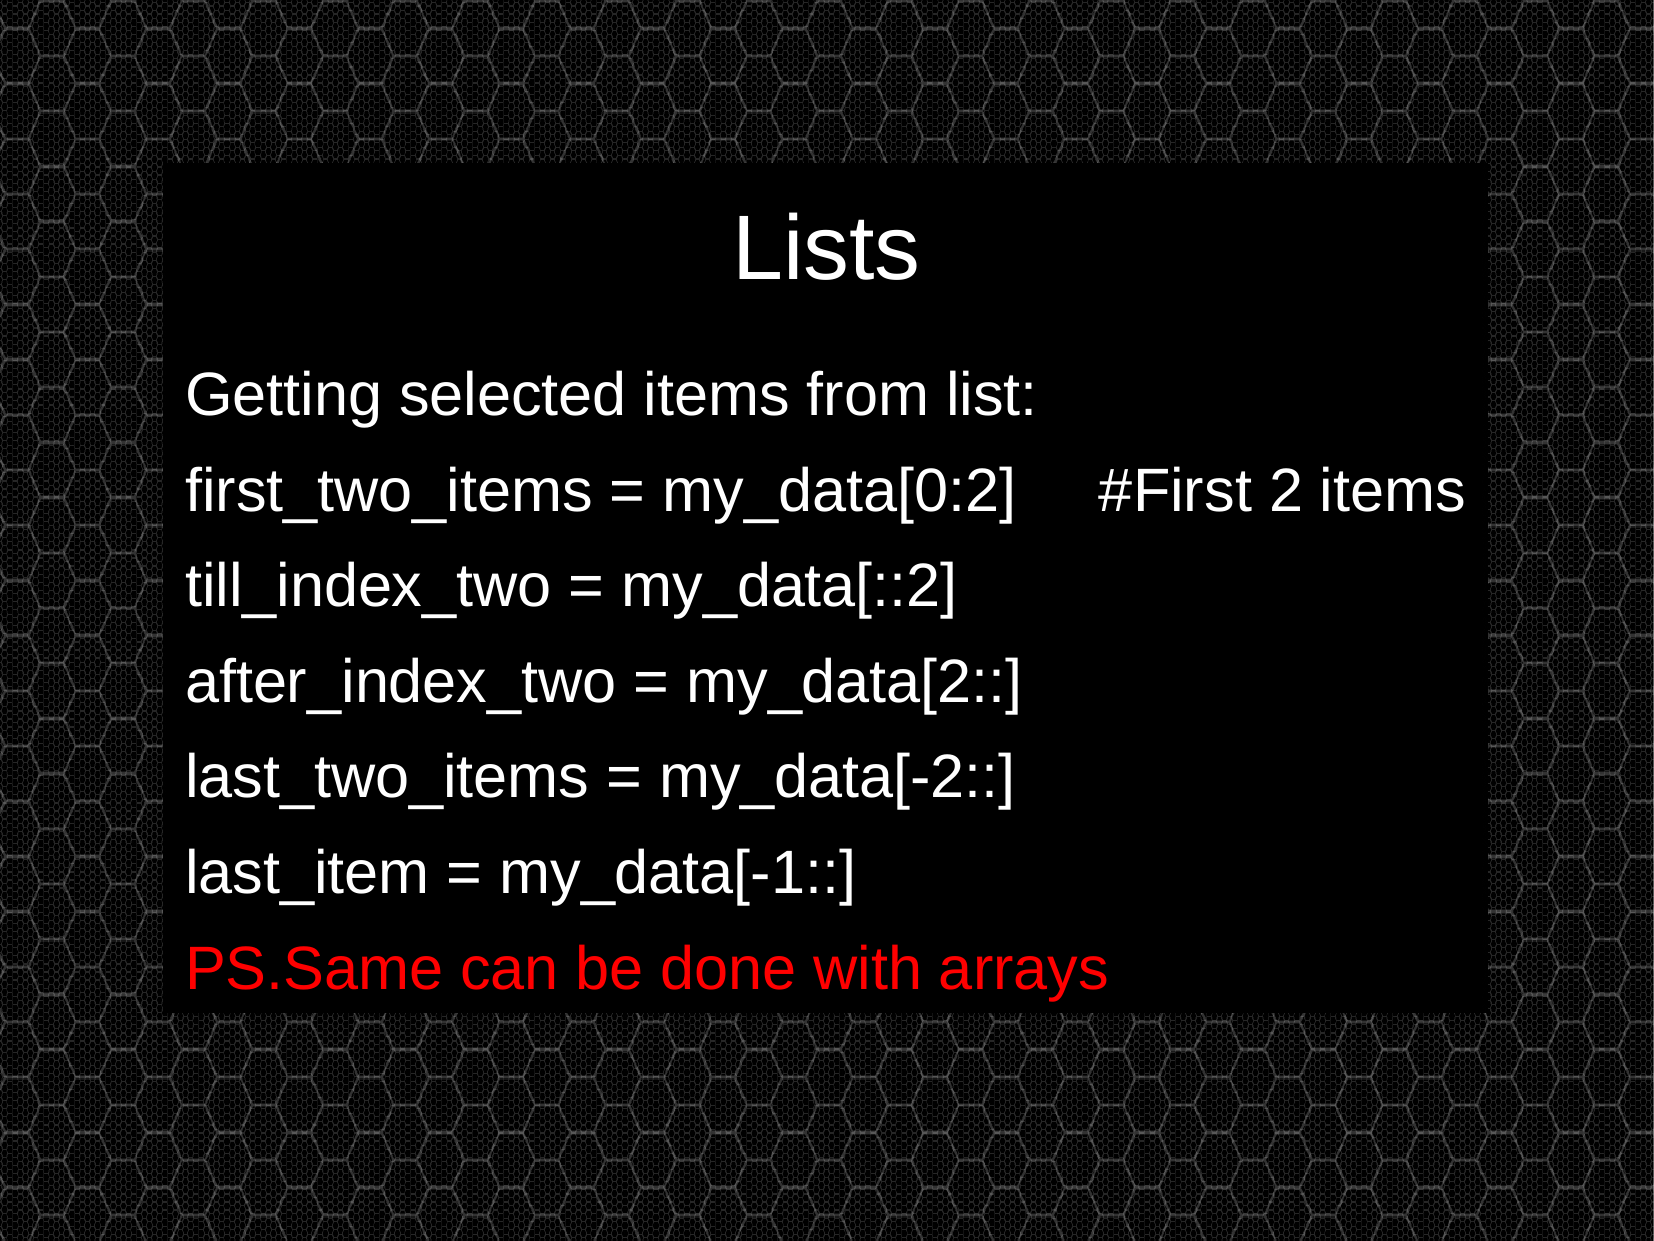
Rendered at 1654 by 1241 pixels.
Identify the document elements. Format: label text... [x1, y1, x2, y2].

title Lists [82, 165, 1571, 331]
picture [0, 0, 1654, 1241]
list Getting selected items from list: first_two_items = my_data[0:2] #First 2 items till_index_two = my_data[::2] after_index_two = my_data[2::] last_two_items = my_data[-2::] last_item = my_data[-1::] PS.Same can be done with arrays [120, 360, 1501, 1010]
